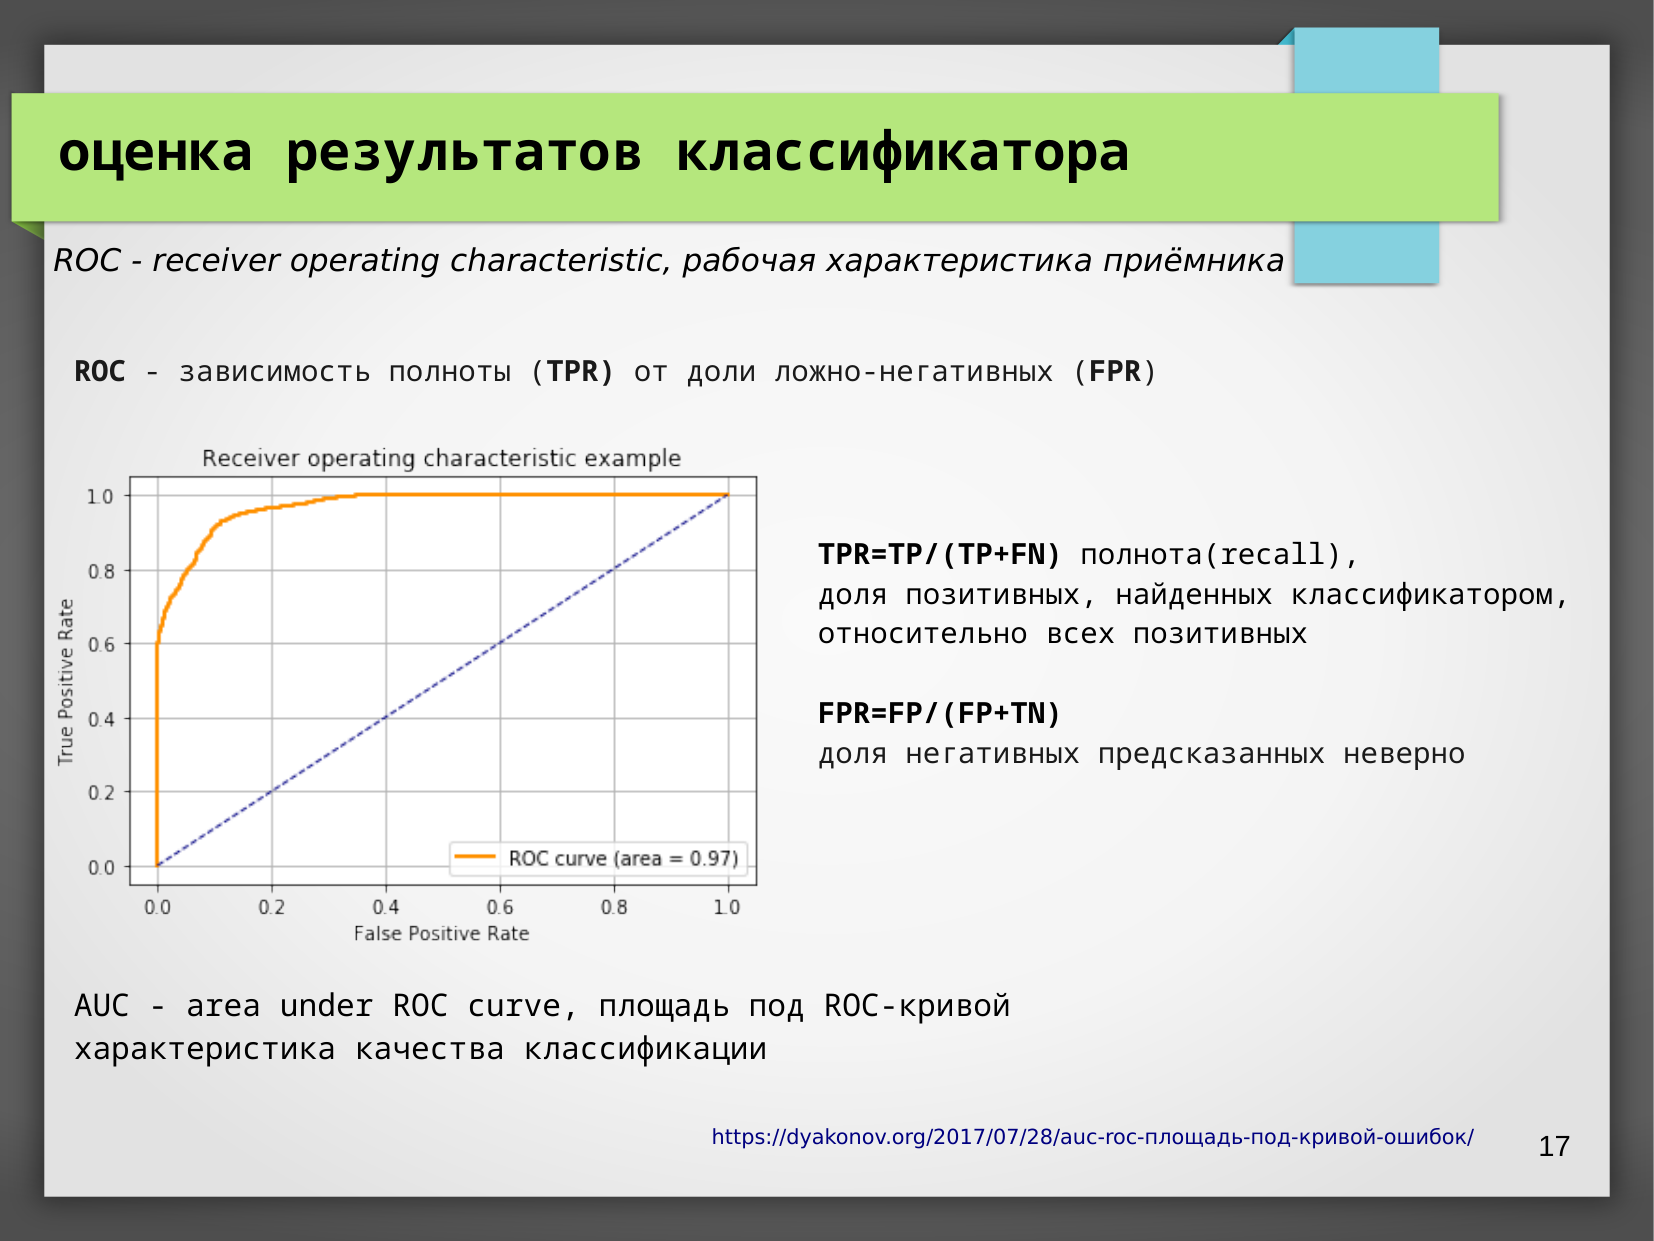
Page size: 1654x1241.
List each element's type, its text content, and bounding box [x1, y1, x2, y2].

text_box https://dyakonov.org/2017/07/28/auc-roc-площадь-под-кривой-ошибок/ [696, 1117, 1524, 1182]
text_box ROC - зависимость полноты (TPR) от доли ложно-негативных (FPR) [59, 342, 1193, 414]
picture [0, 0, 1654, 1241]
title оценка результатов классификатора [59, 109, 1217, 190]
text_box AUC - area under ROC curve, площадь под ROC-кривой характеристика качества классификации [59, 975, 1052, 1063]
text_box FPR=FP/(FP+TN) доля негативных предсказанных неверно [803, 685, 1508, 775]
text_box ROC - receiver operating characteristic, рабочая характеристика приёмника [38, 234, 1326, 294]
text_box TPR=TP/(TP+FN) полнота(recall), доля позитивных, найденных классификатором, относительно всех позитивных [803, 525, 1595, 650]
